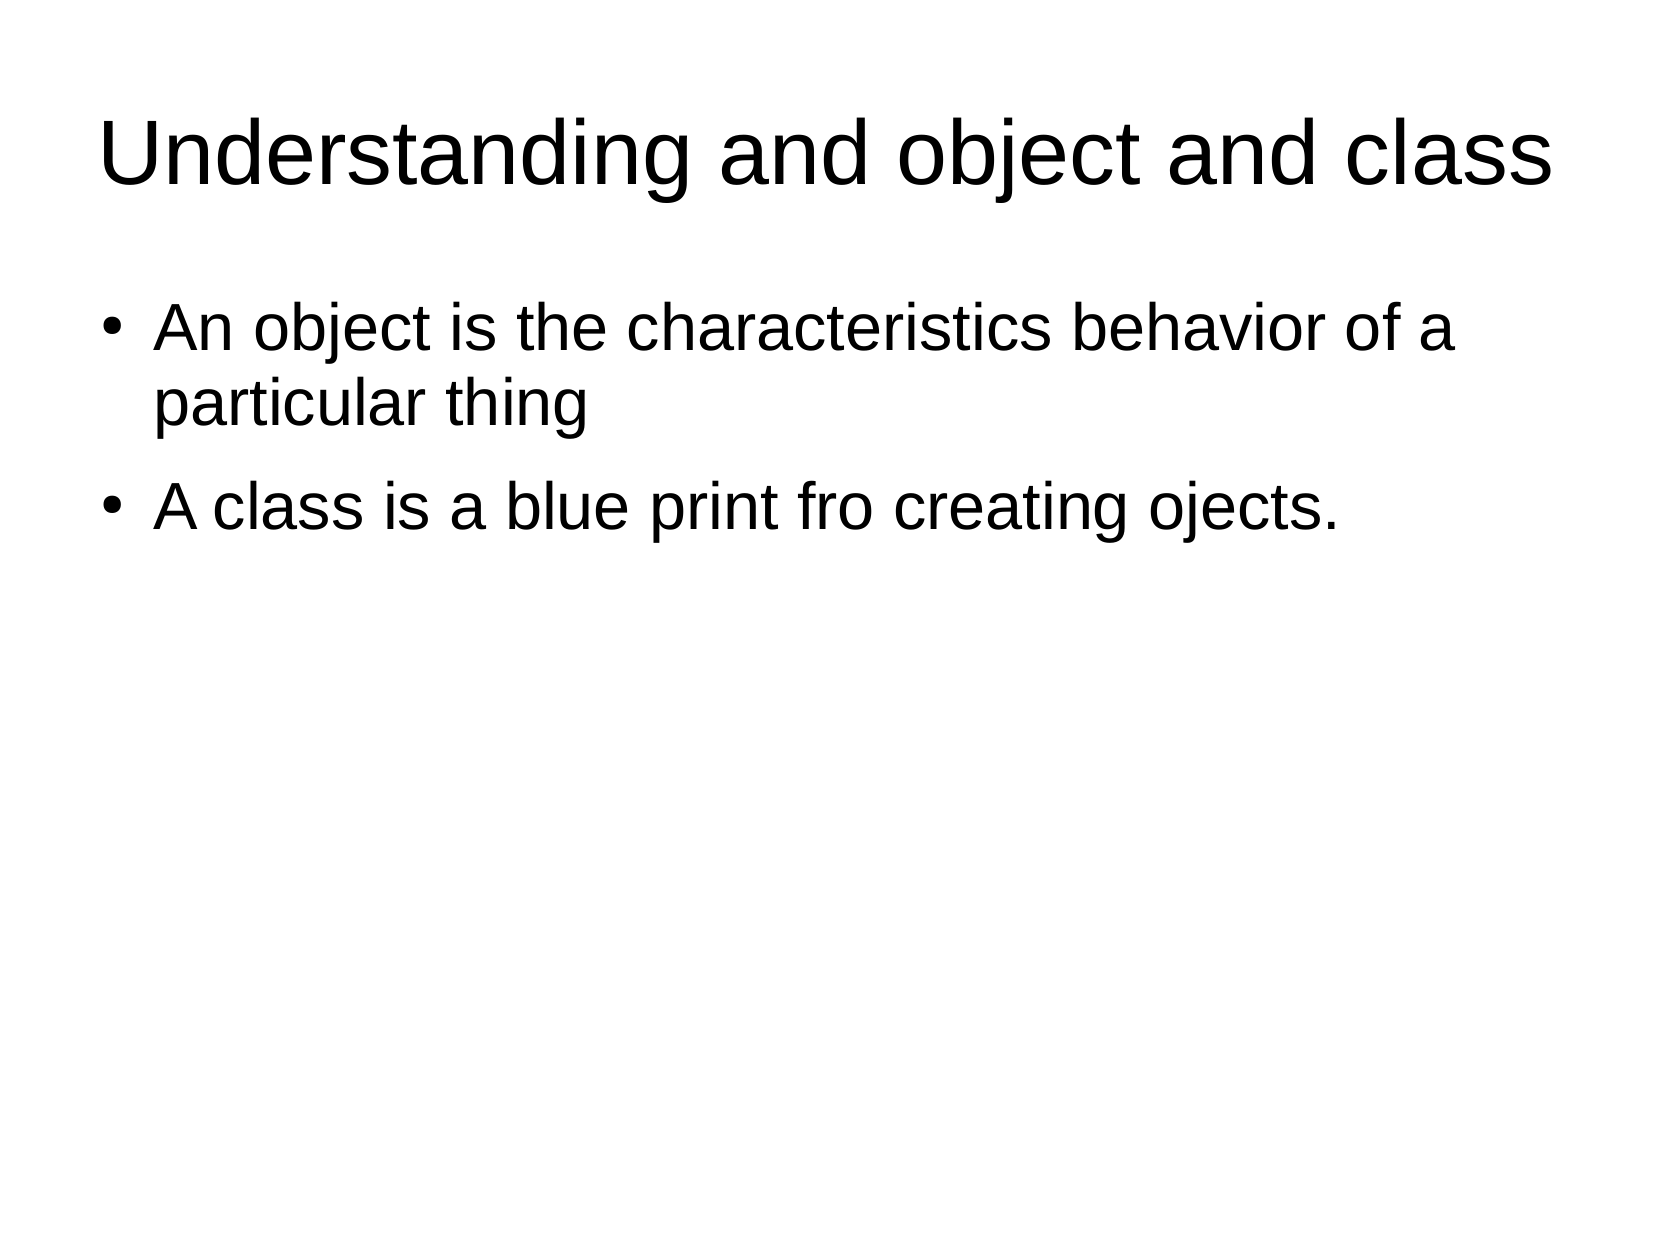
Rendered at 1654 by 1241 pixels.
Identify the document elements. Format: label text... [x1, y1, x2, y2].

list An object is the characteristics behavior of a particular thing A class is a blue print fro creating ojects. [82, 290, 1571, 1010]
title Understanding and object and class [82, 49, 1571, 257]
